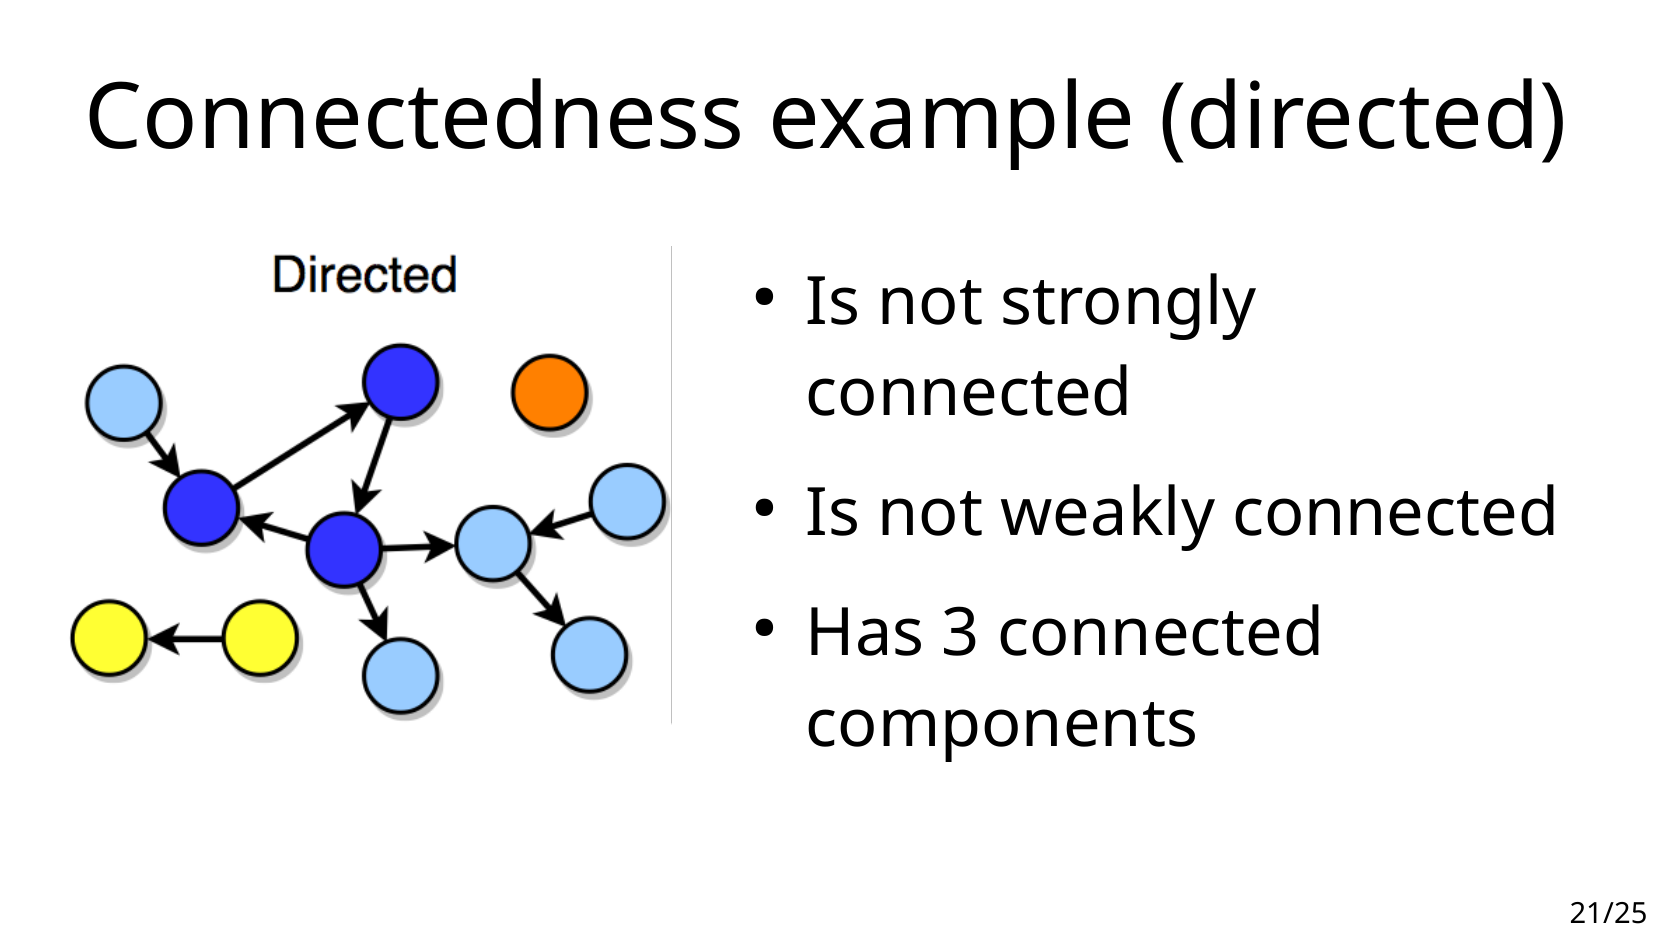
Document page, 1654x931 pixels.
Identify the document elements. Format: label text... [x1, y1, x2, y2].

title Connectedness example (directed) [82, 1, 1571, 226]
picture [22, 246, 673, 725]
list Is not strongly connected Is not weakly connected Has 3 connected components [735, 253, 1571, 871]
